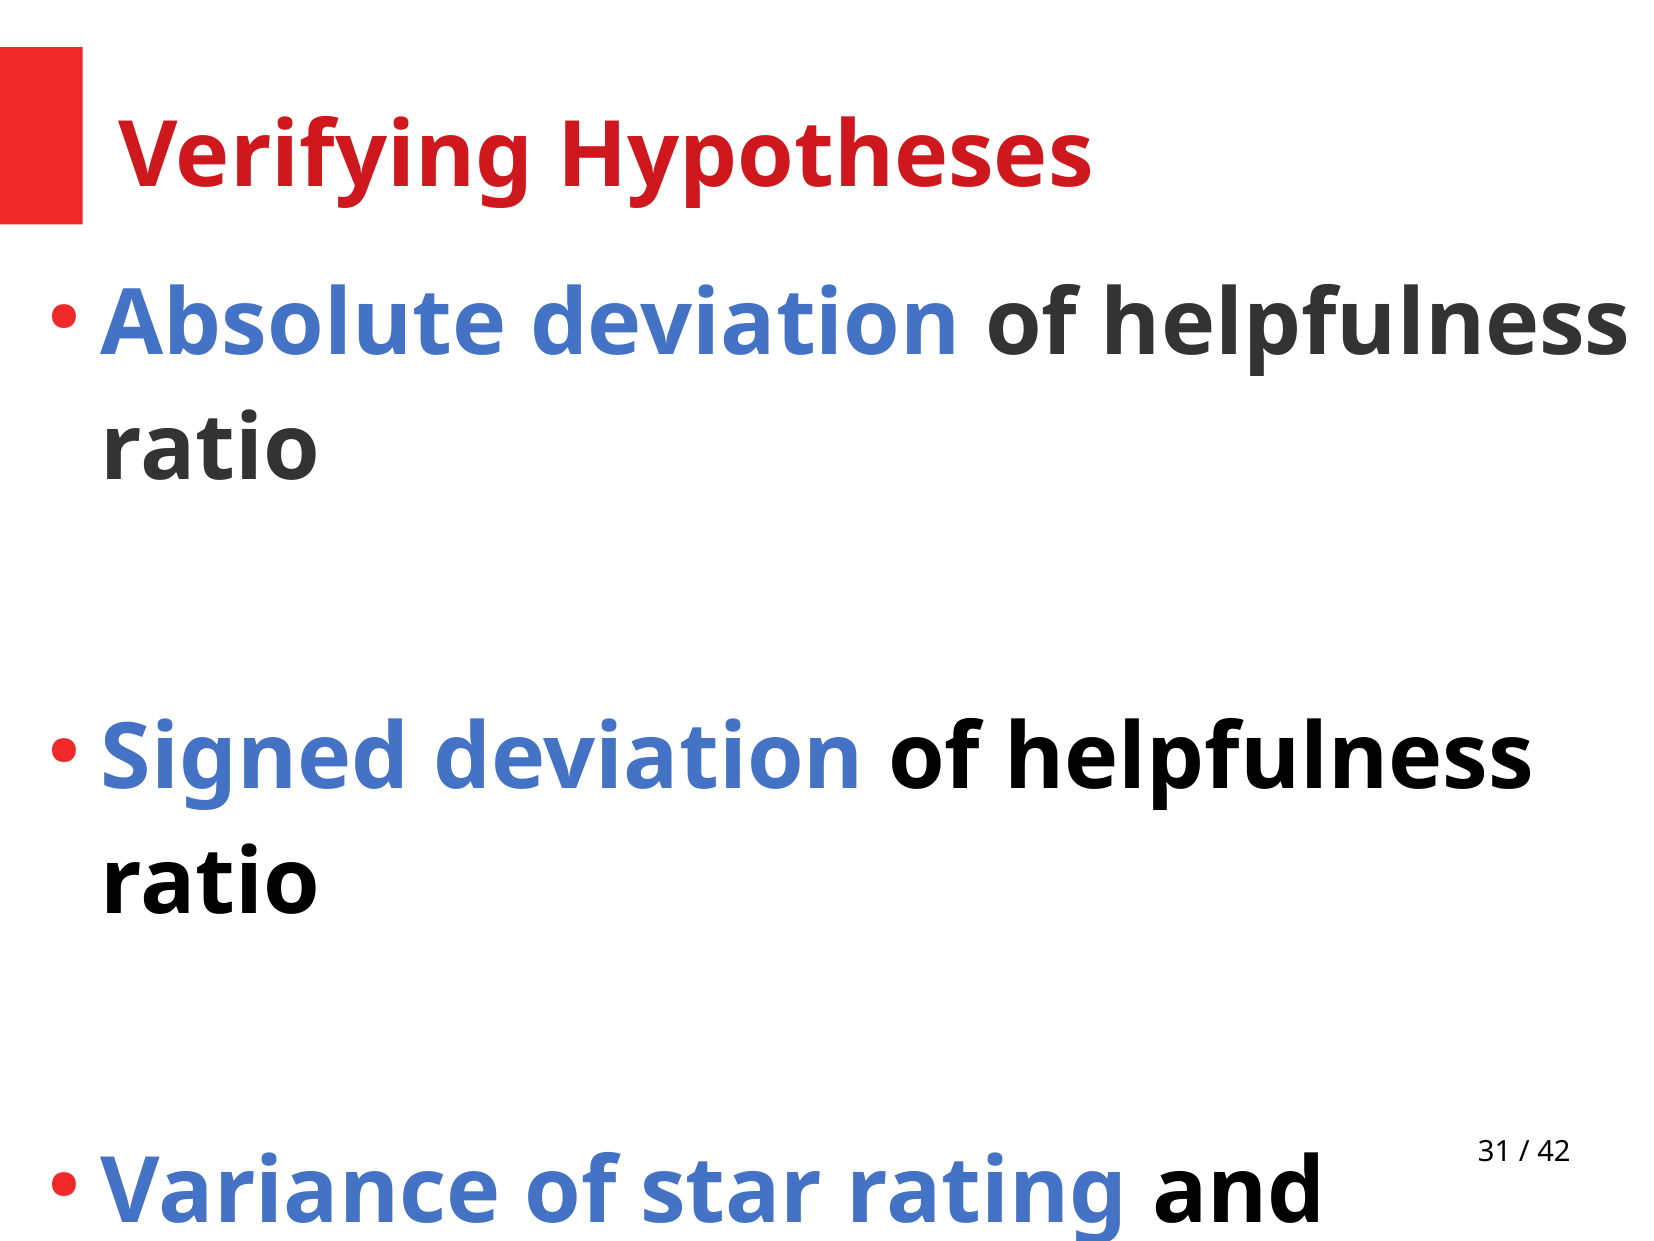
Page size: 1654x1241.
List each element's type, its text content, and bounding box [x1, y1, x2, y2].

list Absolute deviation of helpfulness ratio Signed deviation of helpfulness ratio Variance of star rating and helpfulness ratio Making use of plagiarism [30, 256, 1636, 1186]
title Verifying Hypotheses [118, 49, 1571, 256]
